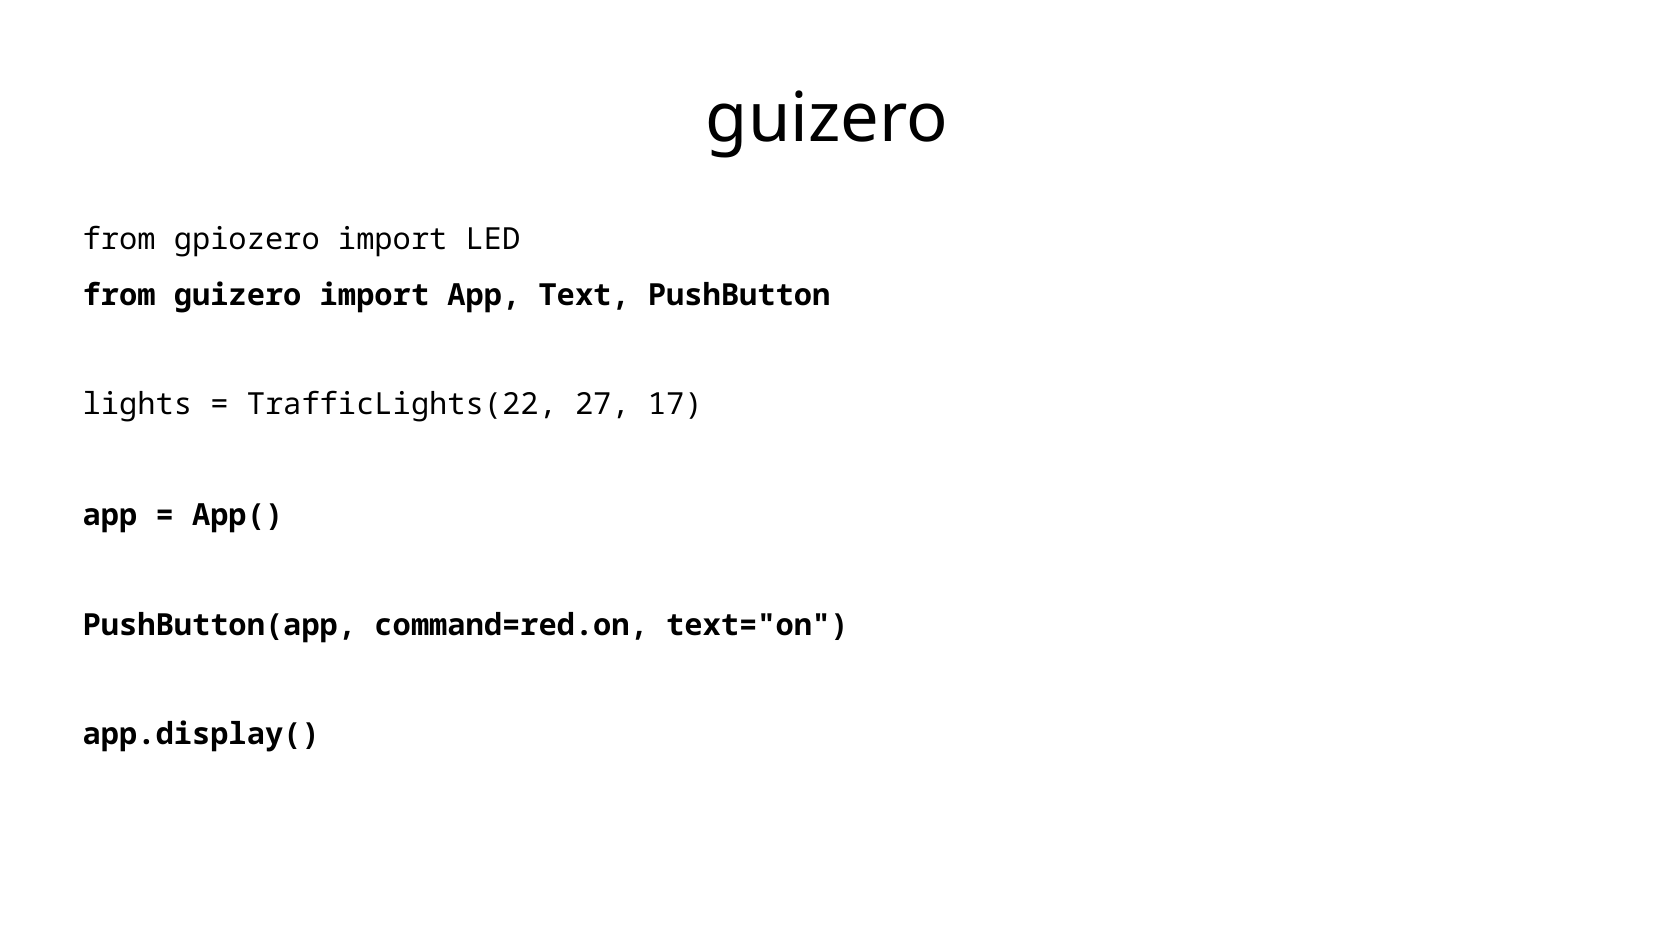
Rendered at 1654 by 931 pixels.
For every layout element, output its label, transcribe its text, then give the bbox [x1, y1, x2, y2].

list from gpiozero import LED from guizero import App, Text, PushButton lights = TrafficLights(22, 27, 17) app = App() PushButton(app, command=red.on, text="on") app.display() [82, 217, 1571, 758]
title guizero [82, 37, 1571, 193]
